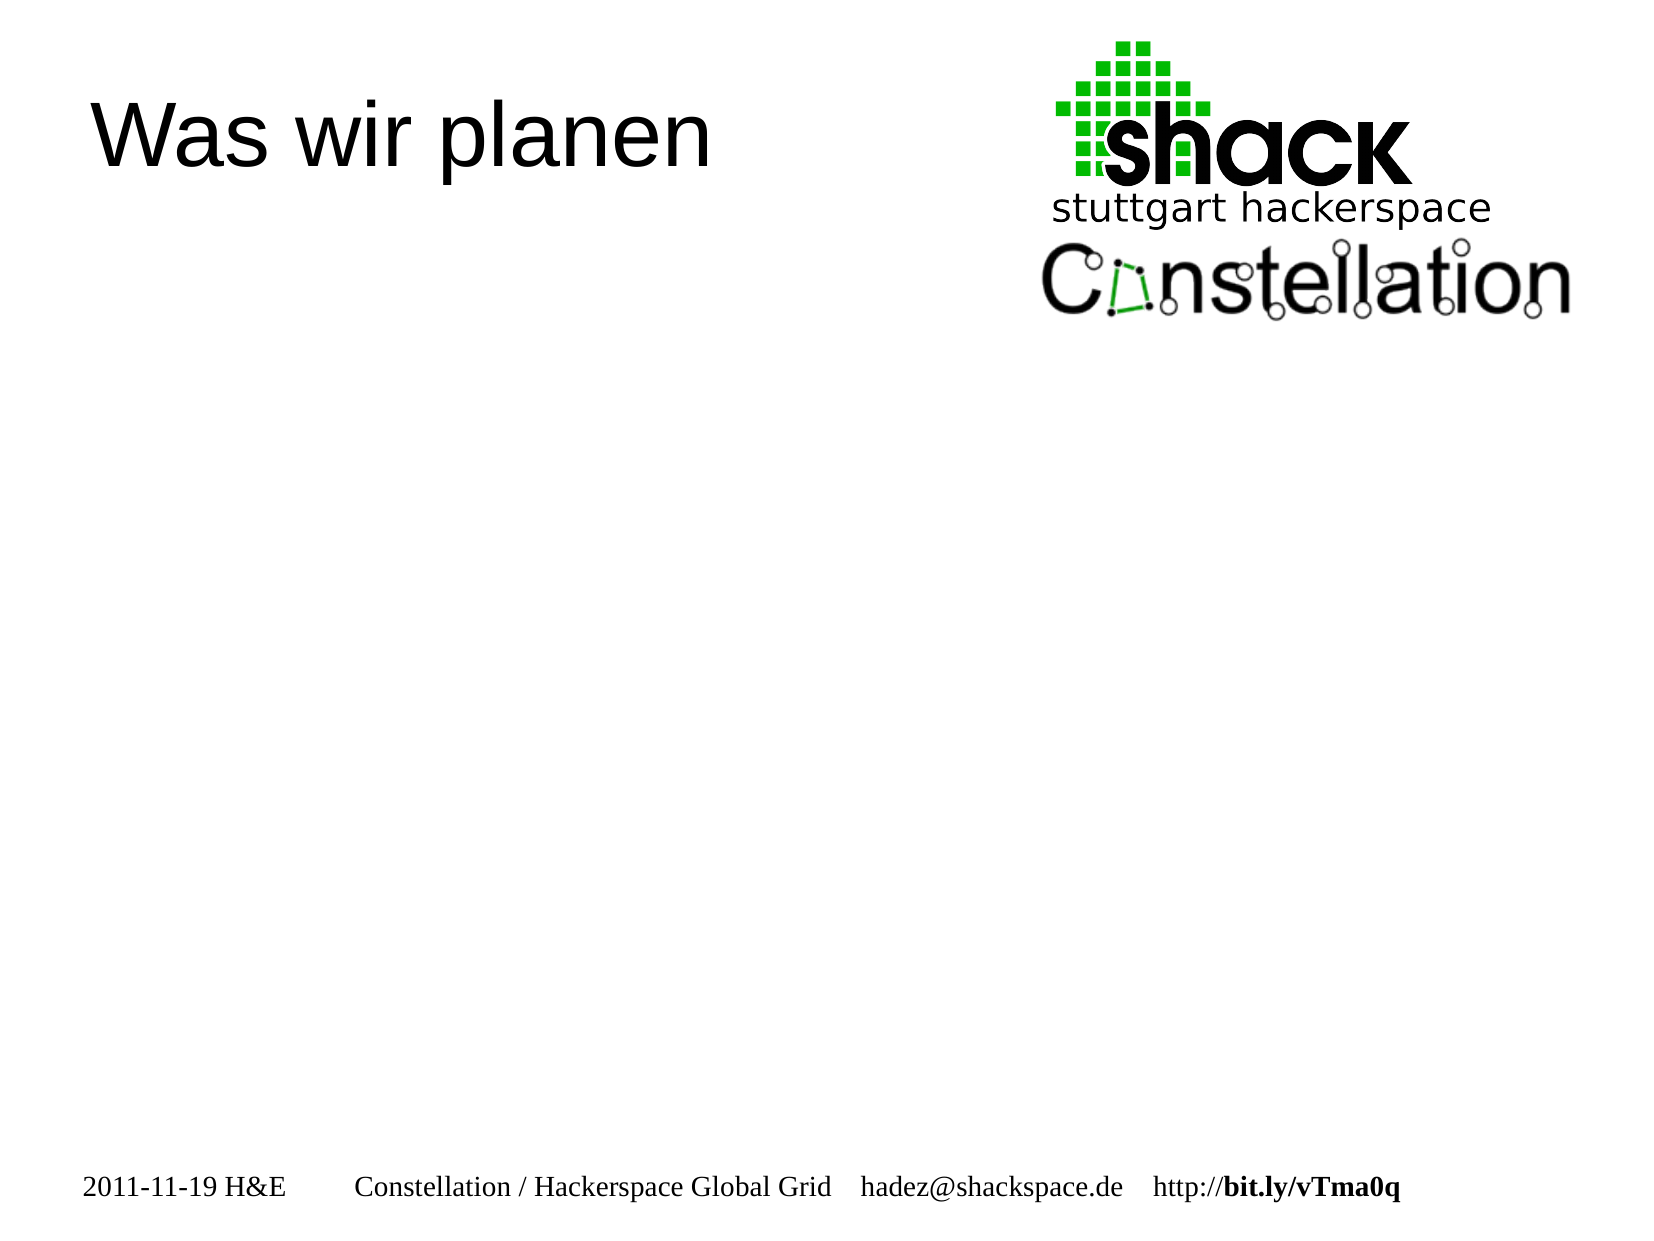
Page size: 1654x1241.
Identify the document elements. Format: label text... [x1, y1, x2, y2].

picture [1028, 34, 1586, 325]
title Was wir planen [90, 30, 1029, 241]
